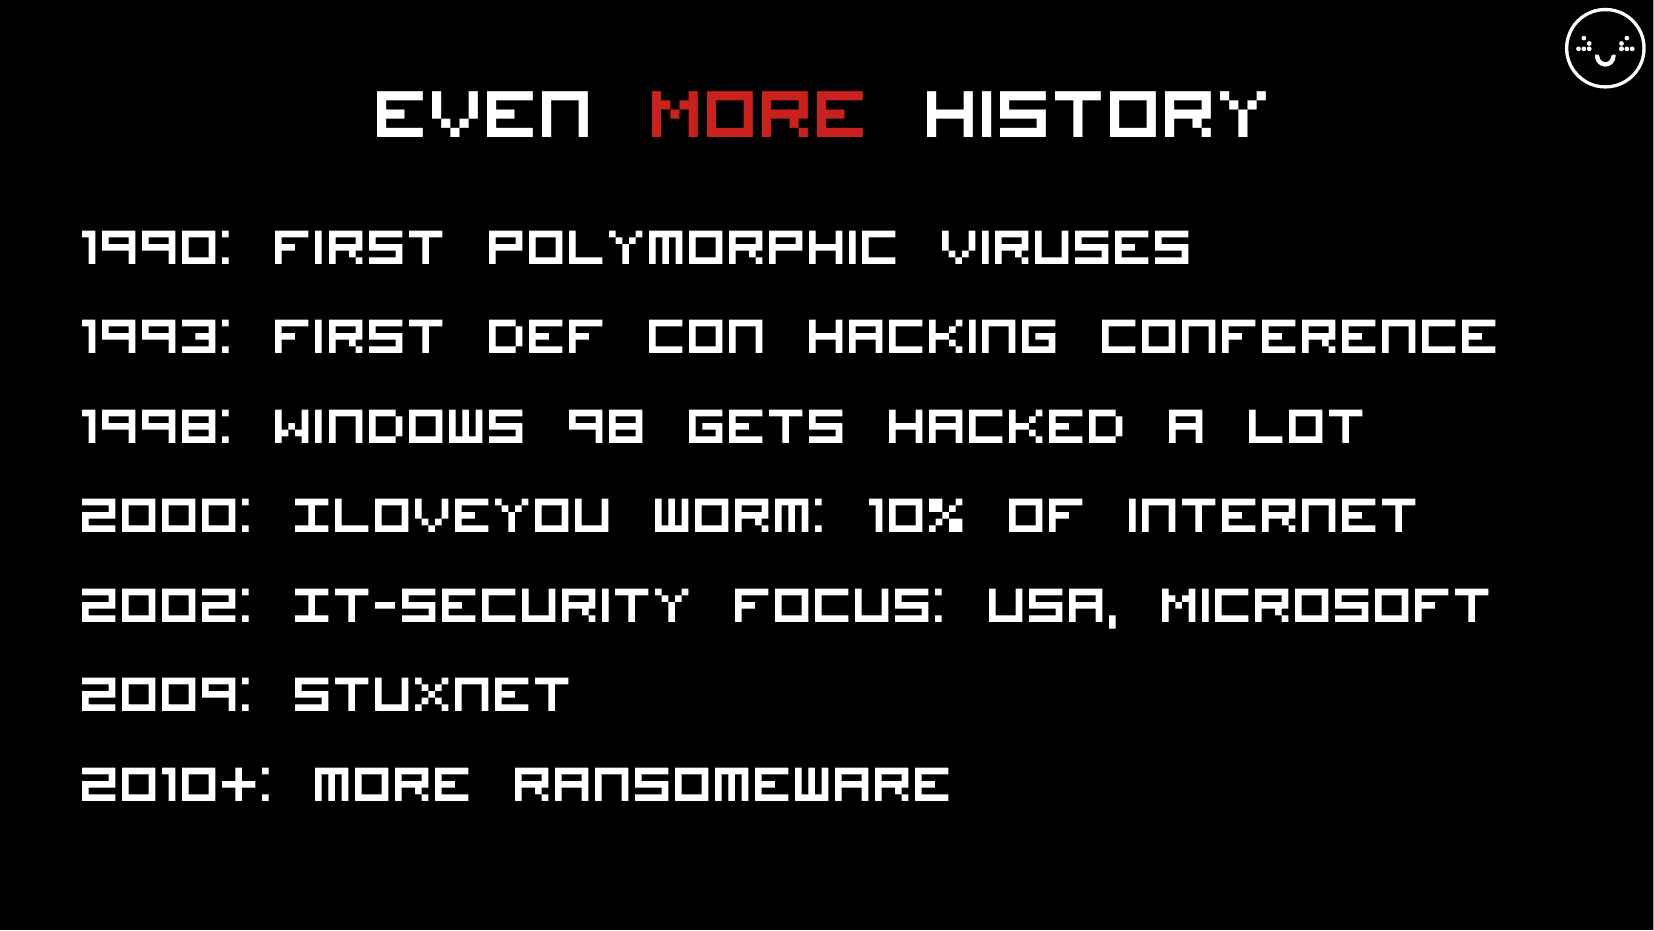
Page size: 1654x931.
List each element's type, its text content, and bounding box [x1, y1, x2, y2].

list 1990: First polymorphic viruses 1993: First def con hacking conference 1998: Windows 98 gets hacked a lot 2000: Iloveyou worm: 10% of internet 2002: IT-security focus: USA, Microsoft 2009: Stuxnet 2010+: more ransomeware [82, 217, 1565, 916]
title Even More History [82, 37, 1571, 193]
